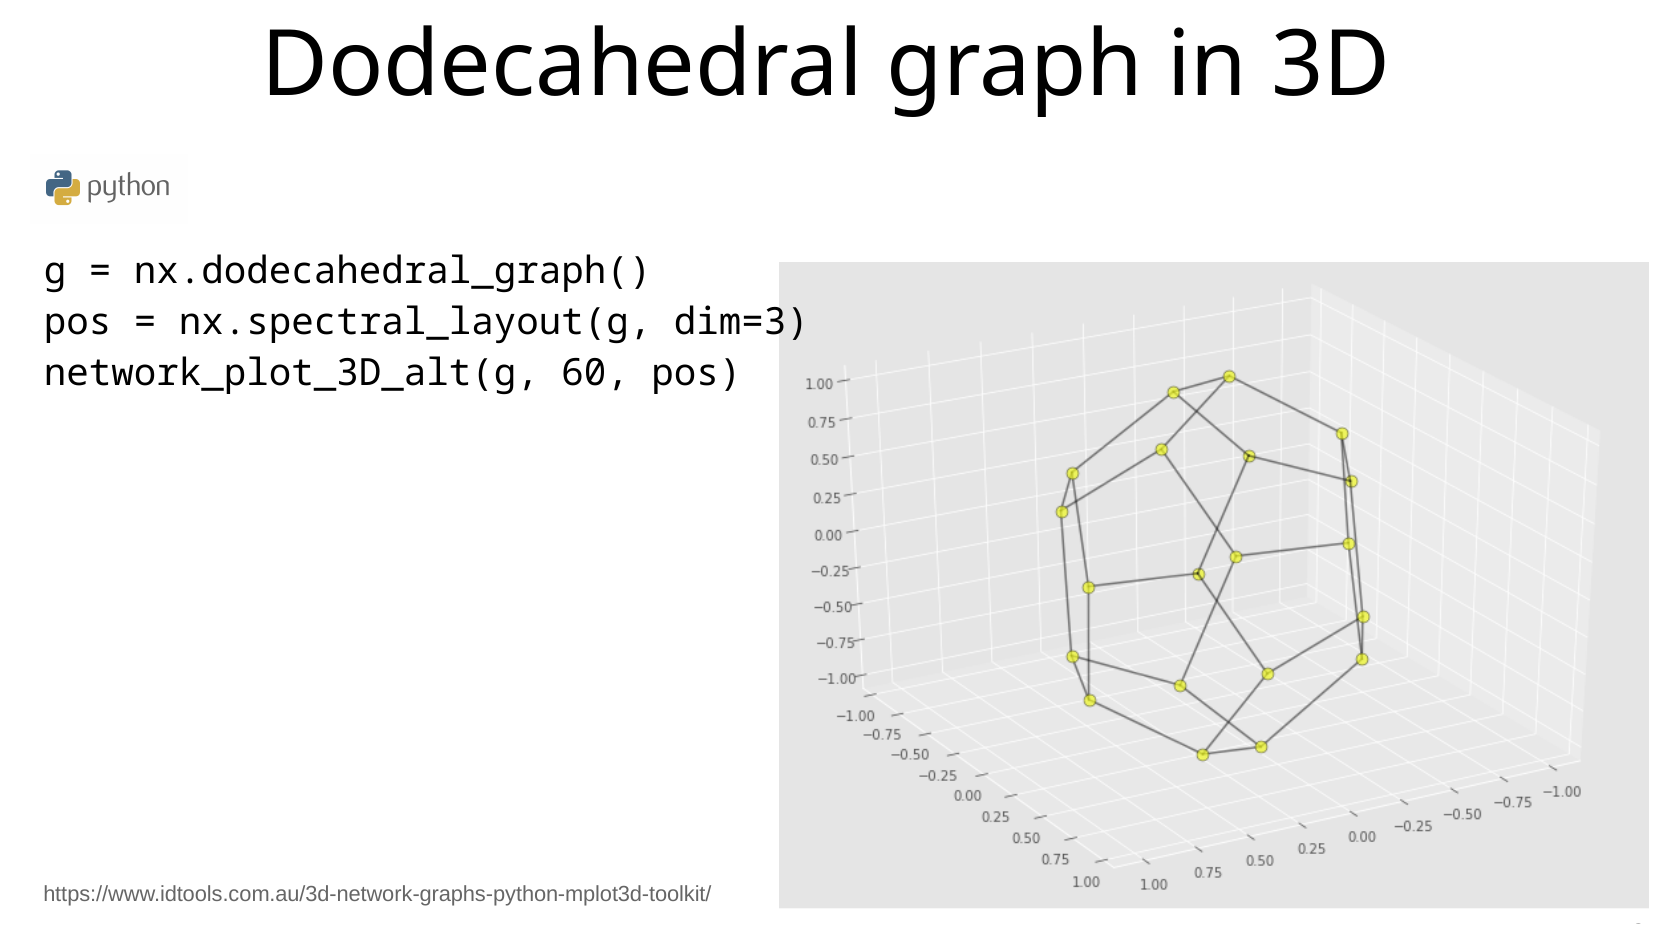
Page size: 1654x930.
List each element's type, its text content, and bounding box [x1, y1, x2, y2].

picture [30, 154, 188, 224]
title Dodecahedral graph in 3D [82, 0, 1571, 120]
text_box g = nx.dodecahedral_graph() pos = nx.spectral_layout(g, dim=3) network_plot_3D_alt(g, 60, pos) [29, 236, 871, 426]
text_box https://www.idtools.com.au/3d-network-graphs-python-mplot3d-toolkit/ [28, 870, 1276, 916]
picture [779, 262, 1649, 923]
